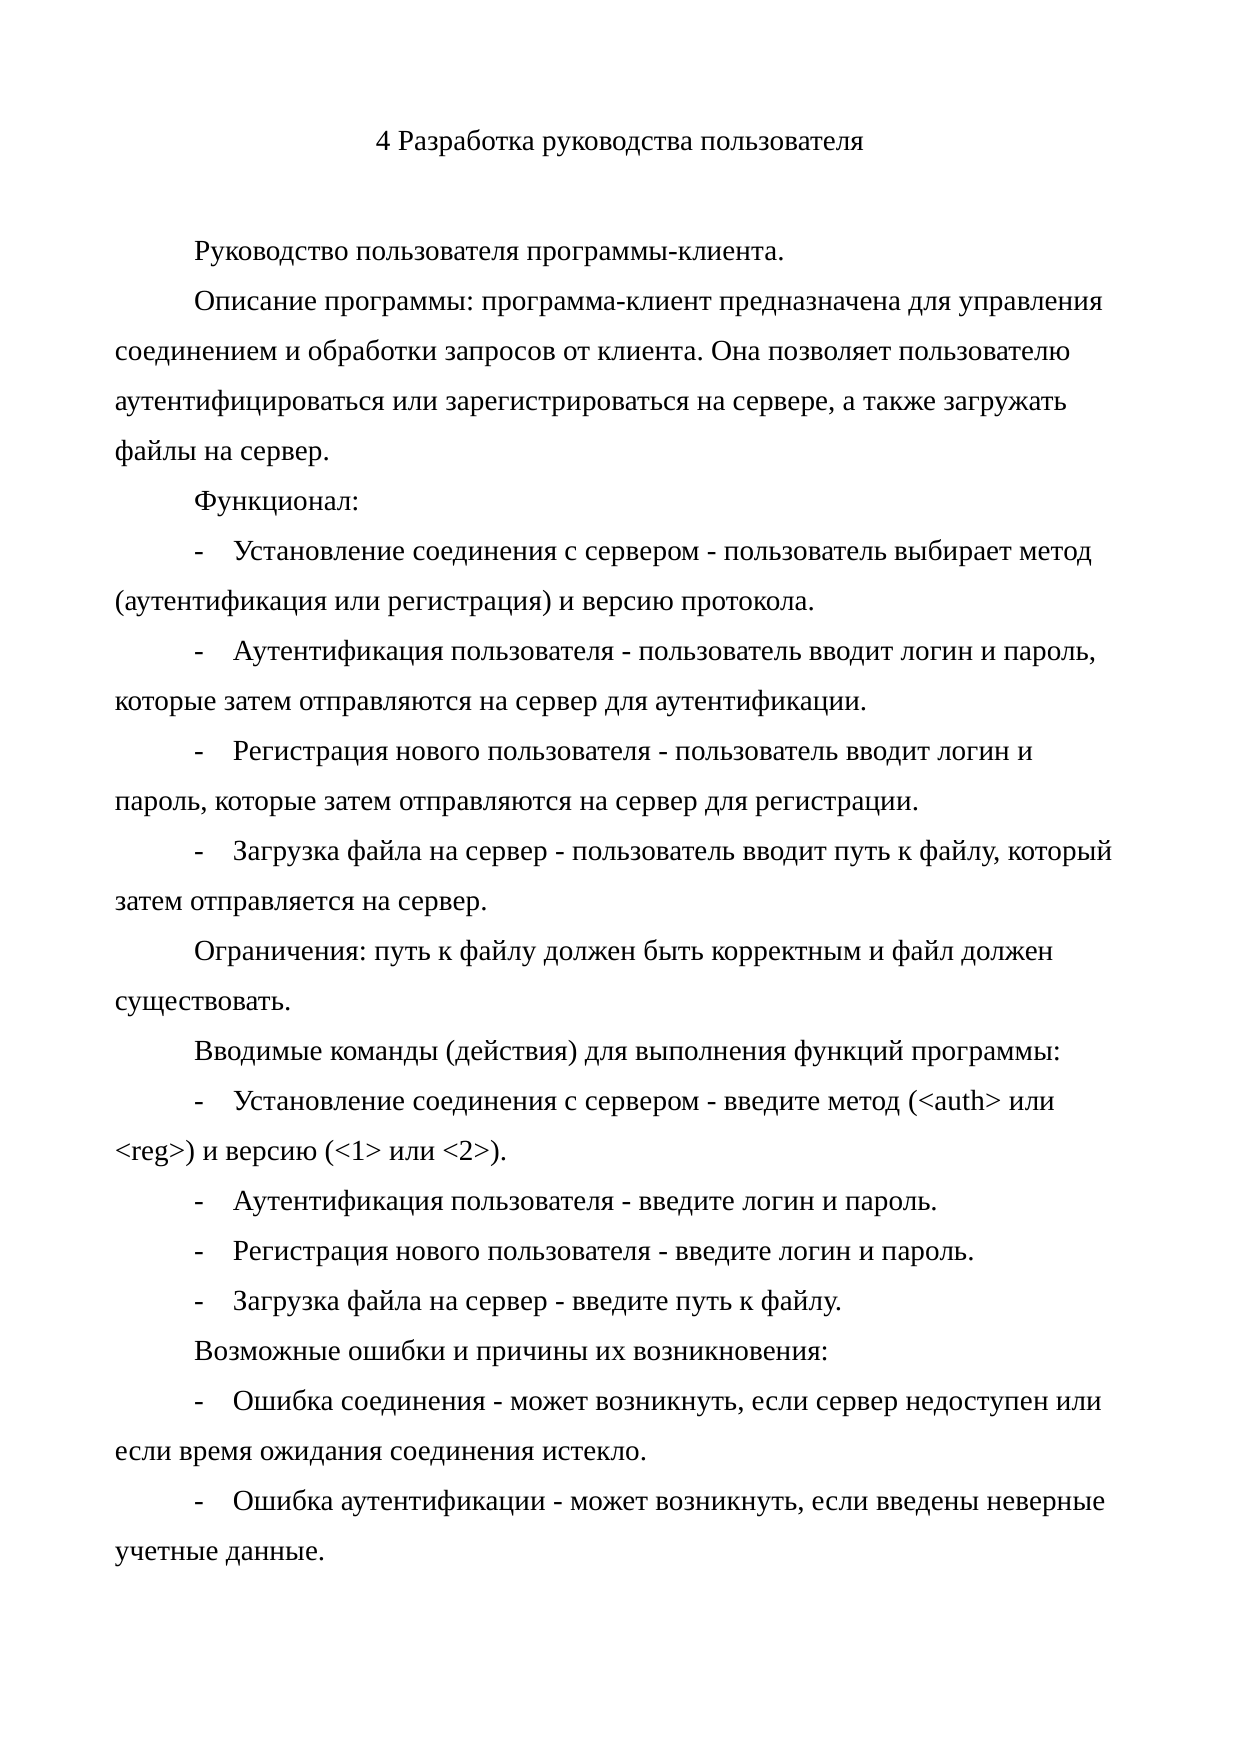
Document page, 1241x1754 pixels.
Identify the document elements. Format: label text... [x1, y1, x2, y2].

text_box Руководство пользователя программы-клиента. Описание программы: программа-клиент предназначена для управления соединением и обработки запросов от клиента. Она позволяет пользователю аутентифицироваться или зарегистрироваться на сервере, а также загружать файлы на сервер. Функционал: - Установление соединения с сервером - пользователь выбирает метод (аутентификация или регистрация) и версию протокола. - Аутентификация пользователя - пользователь вводит логин и пароль, которые затем отправляются на сервер для аутентификации. - Регистрация нового пользователя - пользователь вводит логин и пароль, которые затем отправляются на сервер для регистрации. - Загрузка файла на сервер - пользователь вводит путь к файлу, который затем отправляется на сервер. Ограничения: путь к файлу должен быть корректным и файл должен существовать. Вводимые команды (действия) для выполнения функций программы: - Установление соединения с сервером - введите метод (<auth> или <reg>) и версию (<1> или <2>). - Аутентификация пользователя - введите логин и пароль. - Регистрация нового пользователя - введите логин и пароль. - Загрузка файла на сервер - введите путь к файлу. Возможные ошибки и причины их возникновения: - Ошибка соединения - может возникнуть, если сервер недоступен или если время ожидания соединения истекло. - Ошибка аутентификации - может возникнуть, если введены неверные учетные данные. [115, 216, 1120, 1556]
text_box 4 Разработка руководства пользователя [375, 121, 866, 154]
